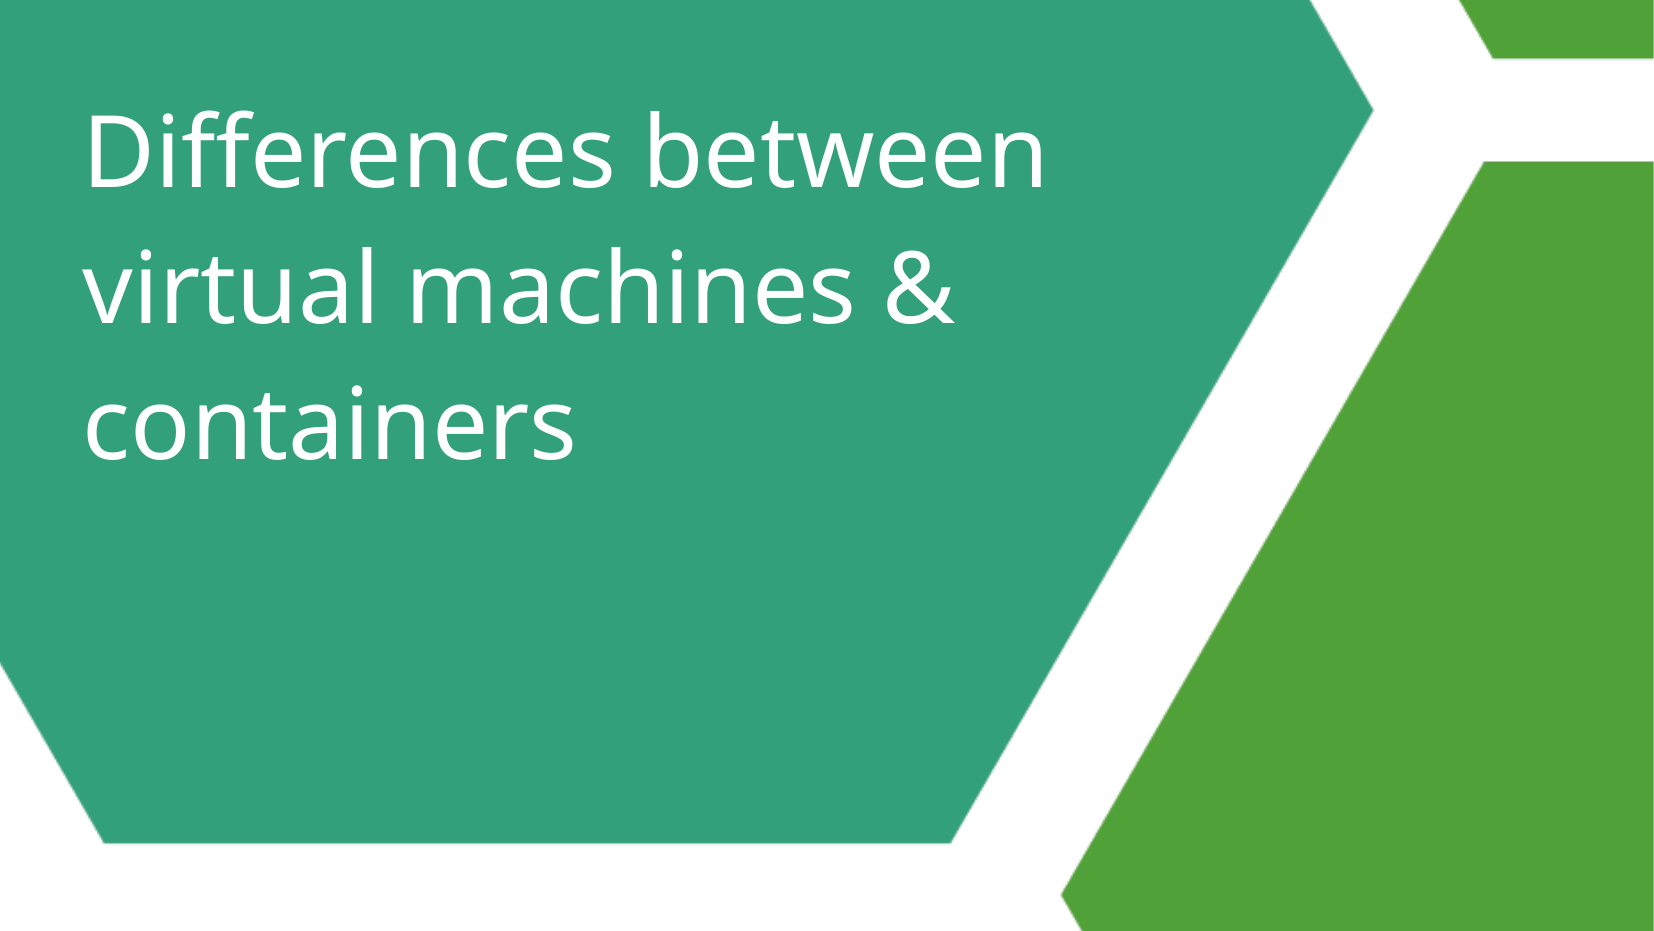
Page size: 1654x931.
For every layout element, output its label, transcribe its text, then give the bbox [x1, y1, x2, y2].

title Differences between virtual machines & containers [82, 101, 1218, 605]
picture [0, 0, 1654, 931]
